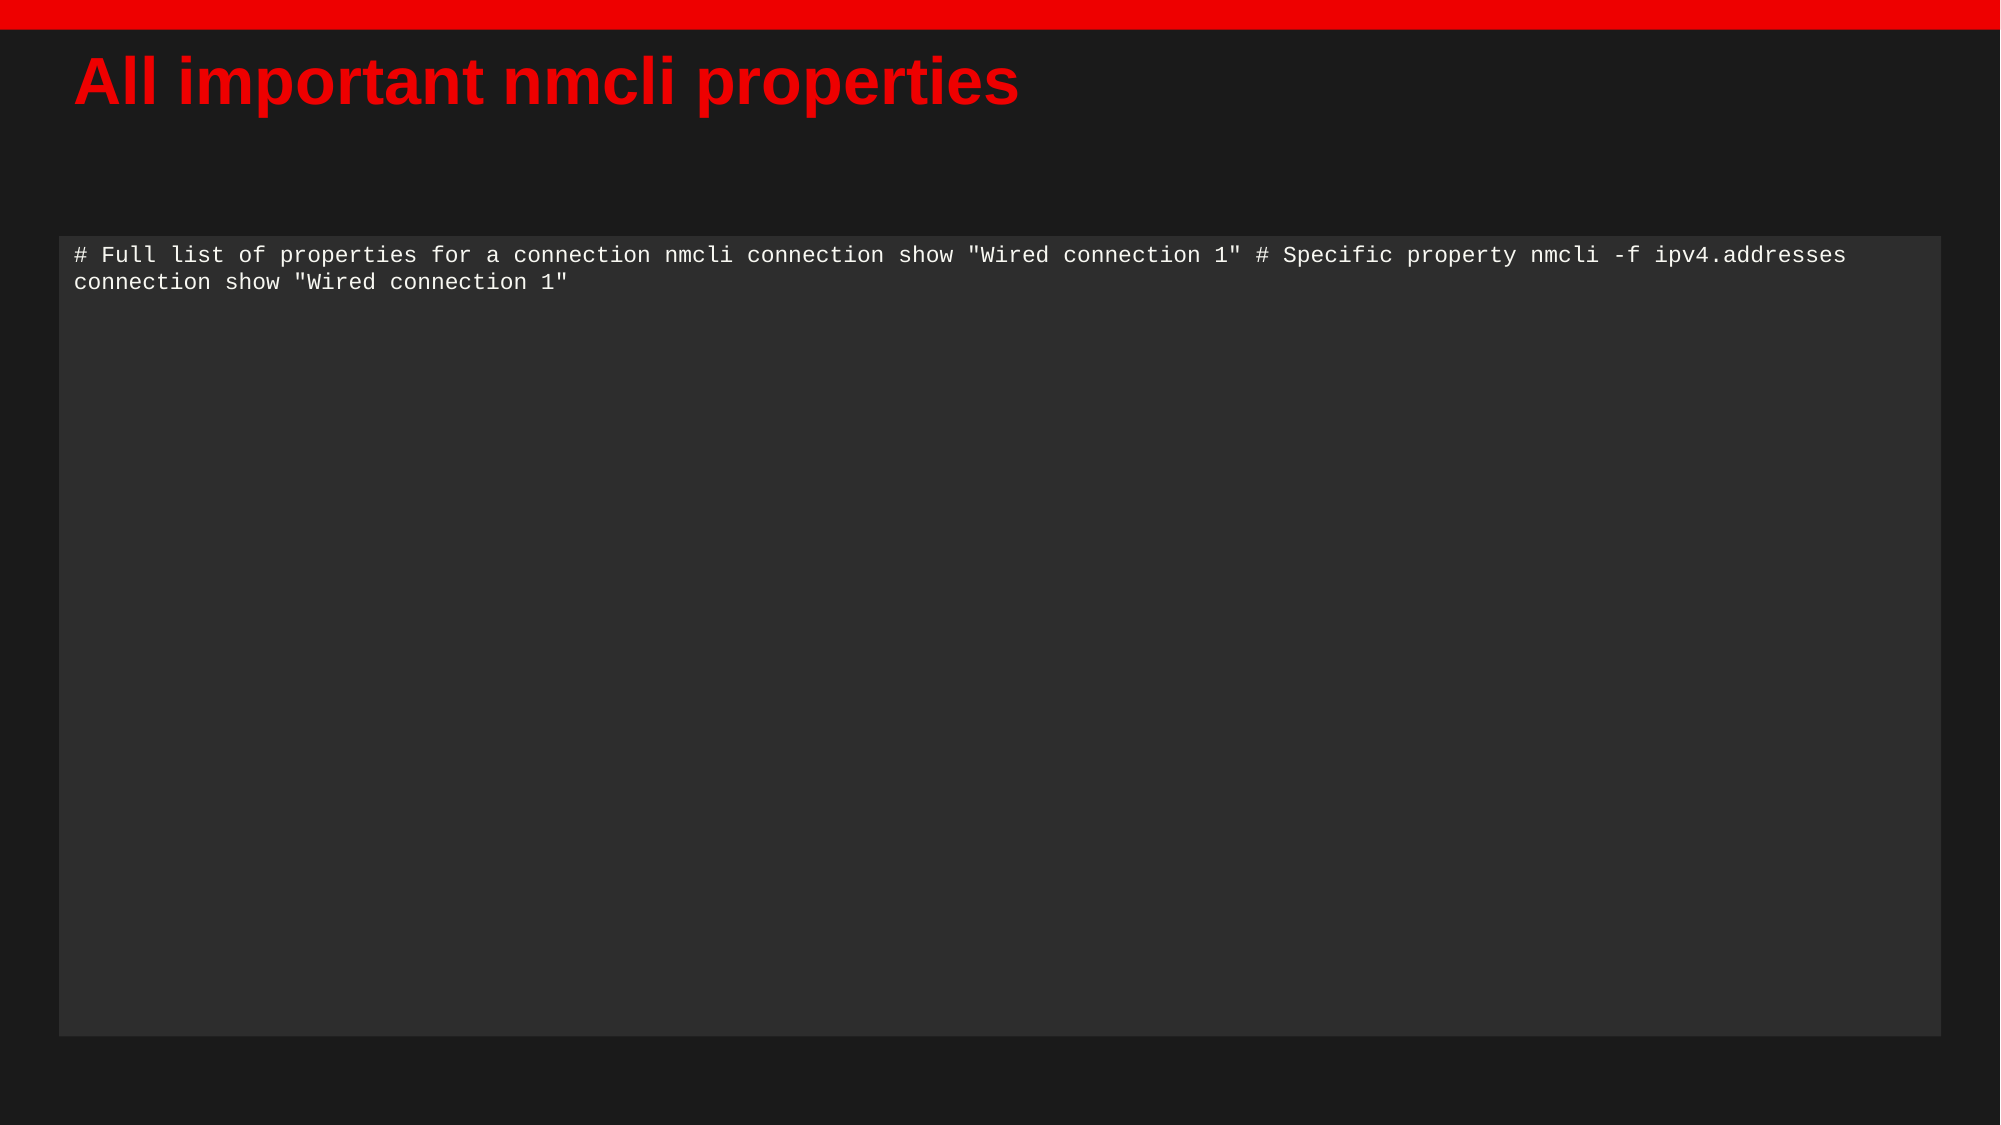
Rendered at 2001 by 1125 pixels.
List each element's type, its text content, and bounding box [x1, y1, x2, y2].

text_box All important nmcli properties [59, 36, 1942, 208]
text_box # Full list of properties for a connection nmcli connection show "Wired connection 1" # Specific property nmcli -f ipv4.addresses connection show "Wired connection 1" [59, 236, 1942, 1037]
text_box [0, 0, 2001, 30]
